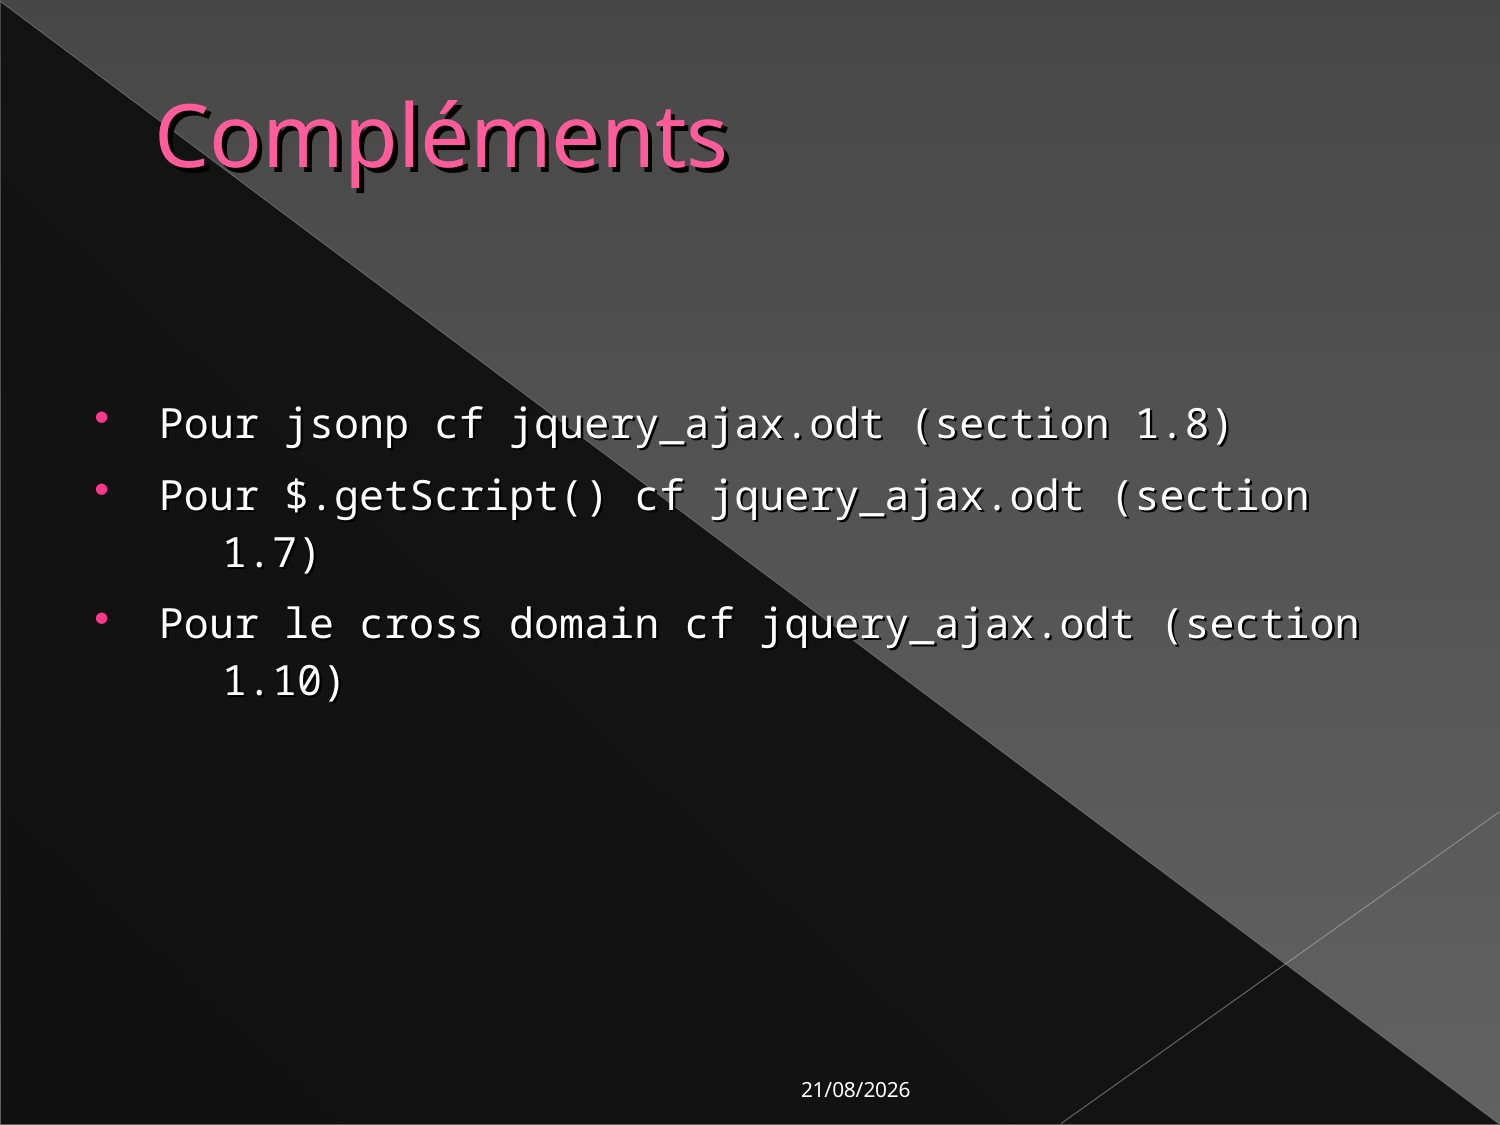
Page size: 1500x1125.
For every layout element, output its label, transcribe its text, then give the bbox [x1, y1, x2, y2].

list Pour jsonp cf jquery_ajax.odt (section 1.8) Pour $.getScript() cf jquery_ajax.odt (section 1.7) Pour le cross domain cf jquery_ajax.odt (section 1.10) [75, 259, 1418, 875]
title Compléments [75, 43, 1426, 225]
